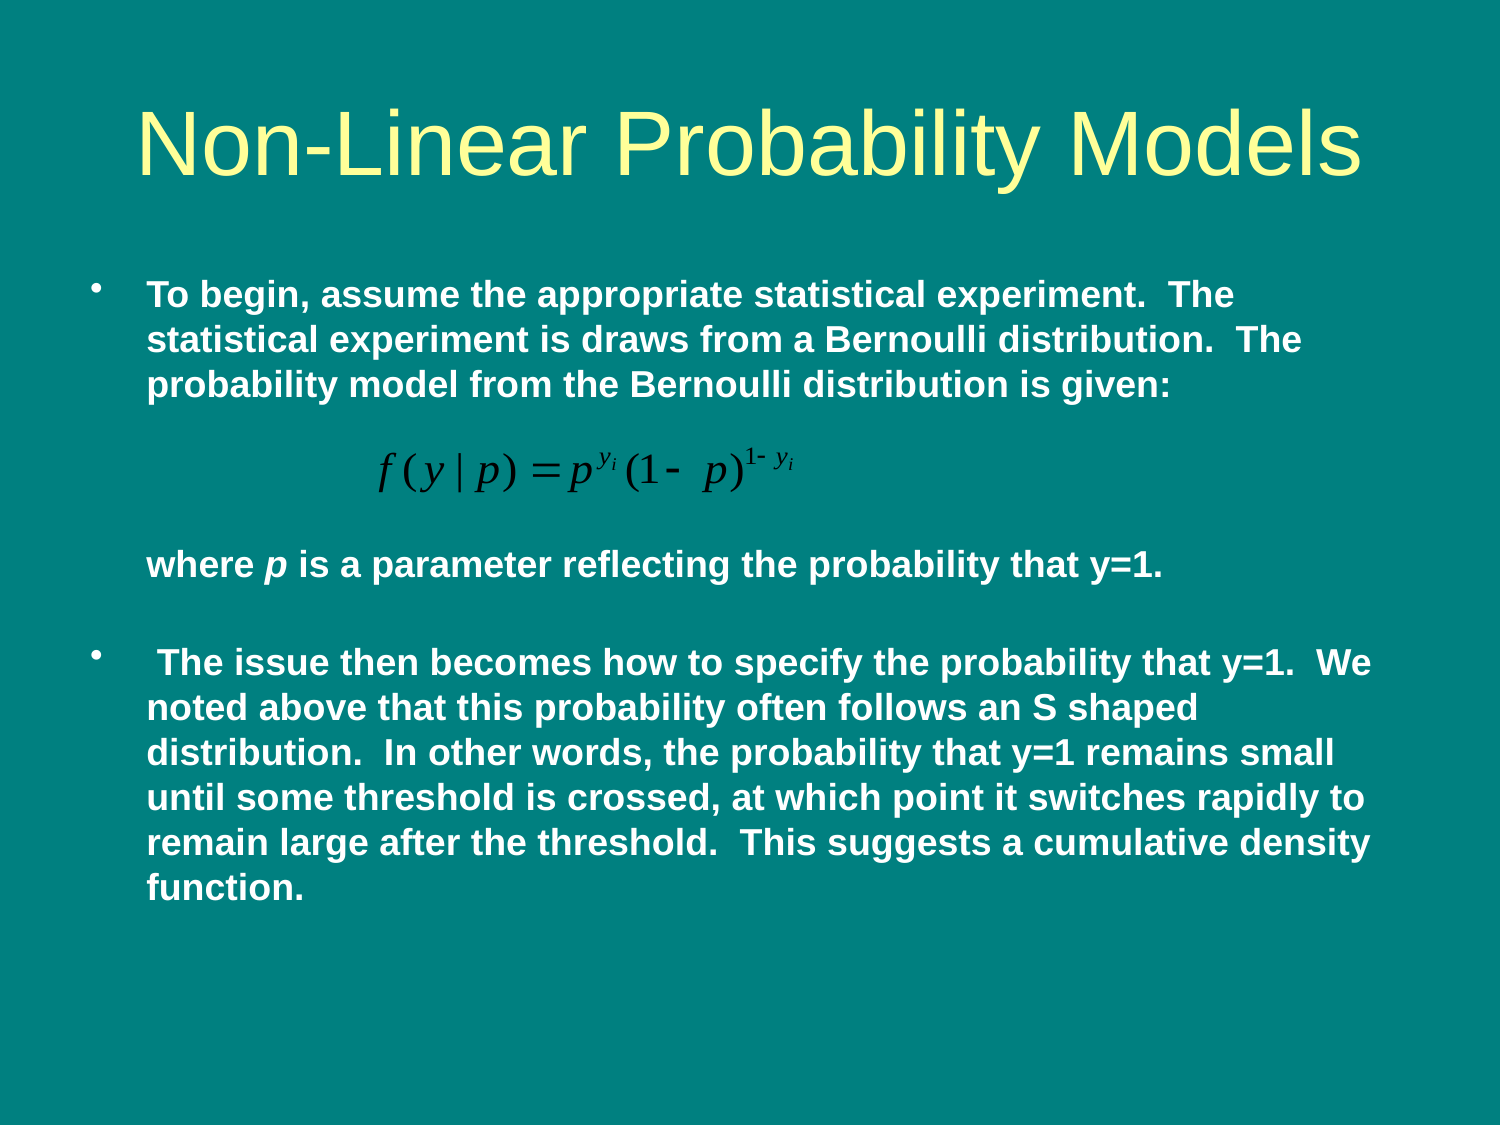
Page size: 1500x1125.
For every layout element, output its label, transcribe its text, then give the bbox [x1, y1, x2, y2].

picture [362, 437, 805, 503]
title Non-Linear Probability Models [75, 45, 1425, 233]
list To begin, assume the appropriate statistical experiment. The statistical experiment is draws from a Bernoulli distribution. The probability model from the Bernoulli distribution is given: where p is a parameter reflecting the probability that y=1. The issue then becomes how to specify the probability that y=1. We noted above that this probability often follows an S shaped distribution. In other words, the probability that y=1 remains small until some threshold is crossed, at which point it switches rapidly to remain large after the threshold. This suggests a cumulative density function. [75, 262, 1425, 1005]
